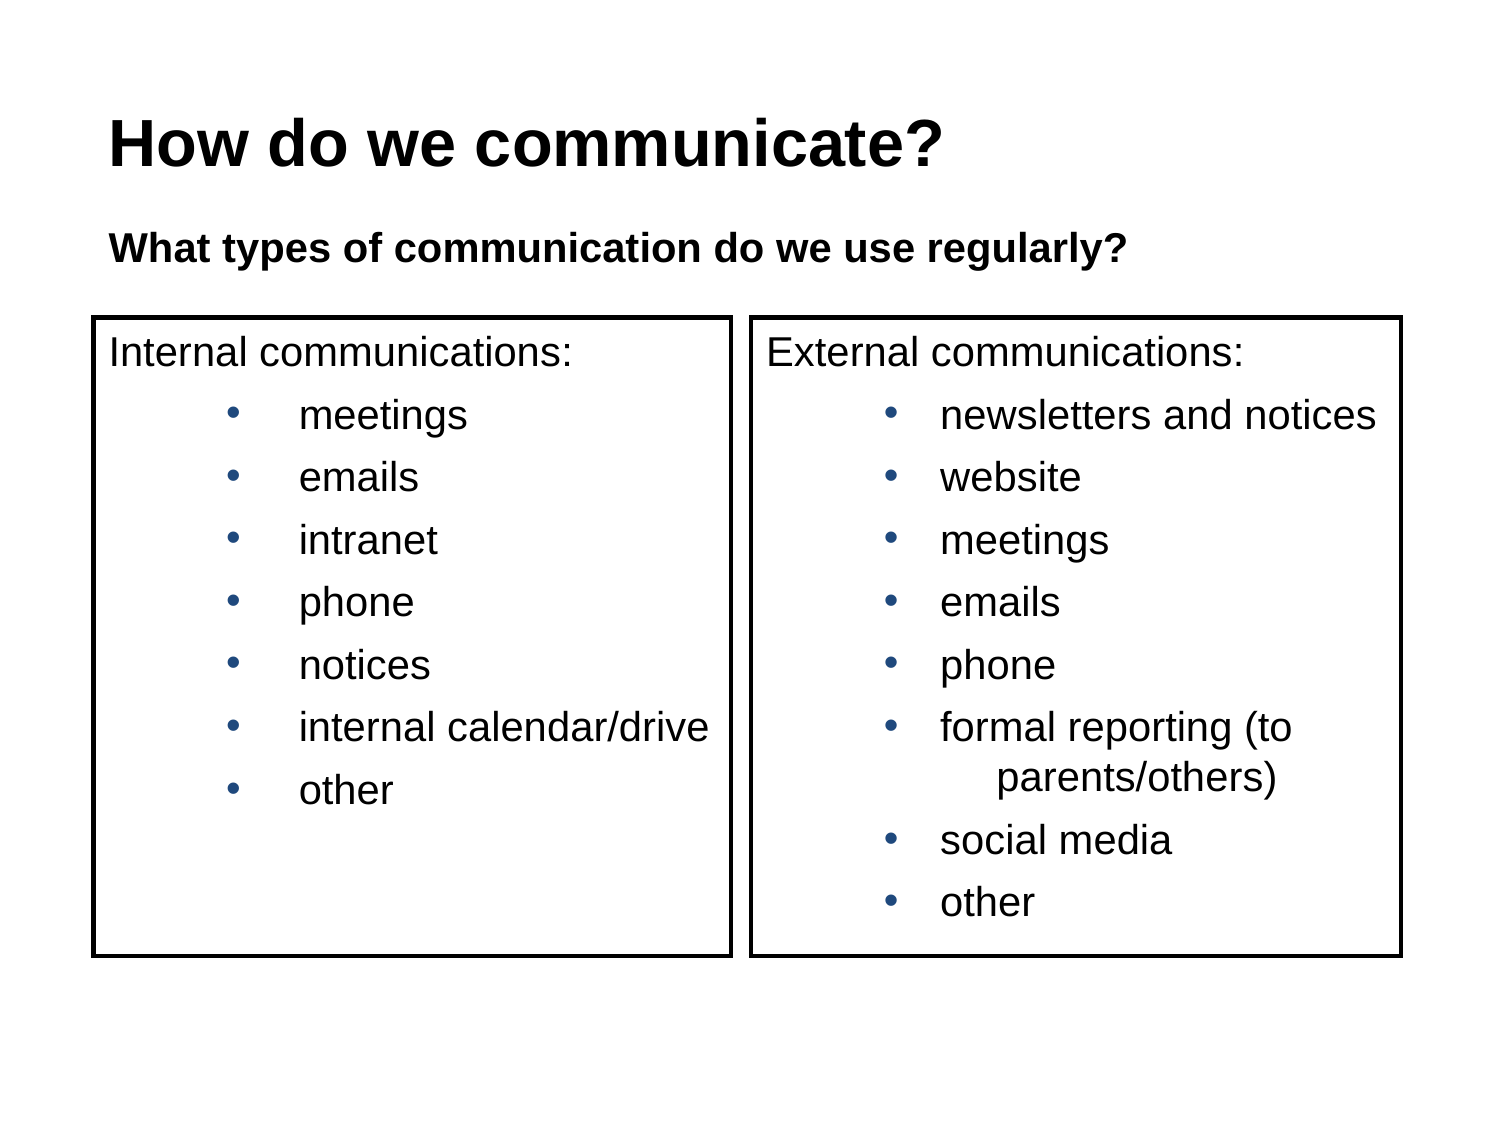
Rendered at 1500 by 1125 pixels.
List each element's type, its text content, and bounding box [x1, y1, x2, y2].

text_box Internal communications: meetings emails intranet phone notices internal calendar/drive other [94, 317, 731, 956]
text_box External communications: newsletters and notices website meetings emails phone formal reporting (to parents/others) social media other [751, 317, 1401, 956]
title How do we communicate? [93, 51, 1441, 229]
text_box What types of communication do we use regularly? [94, 213, 1393, 278]
